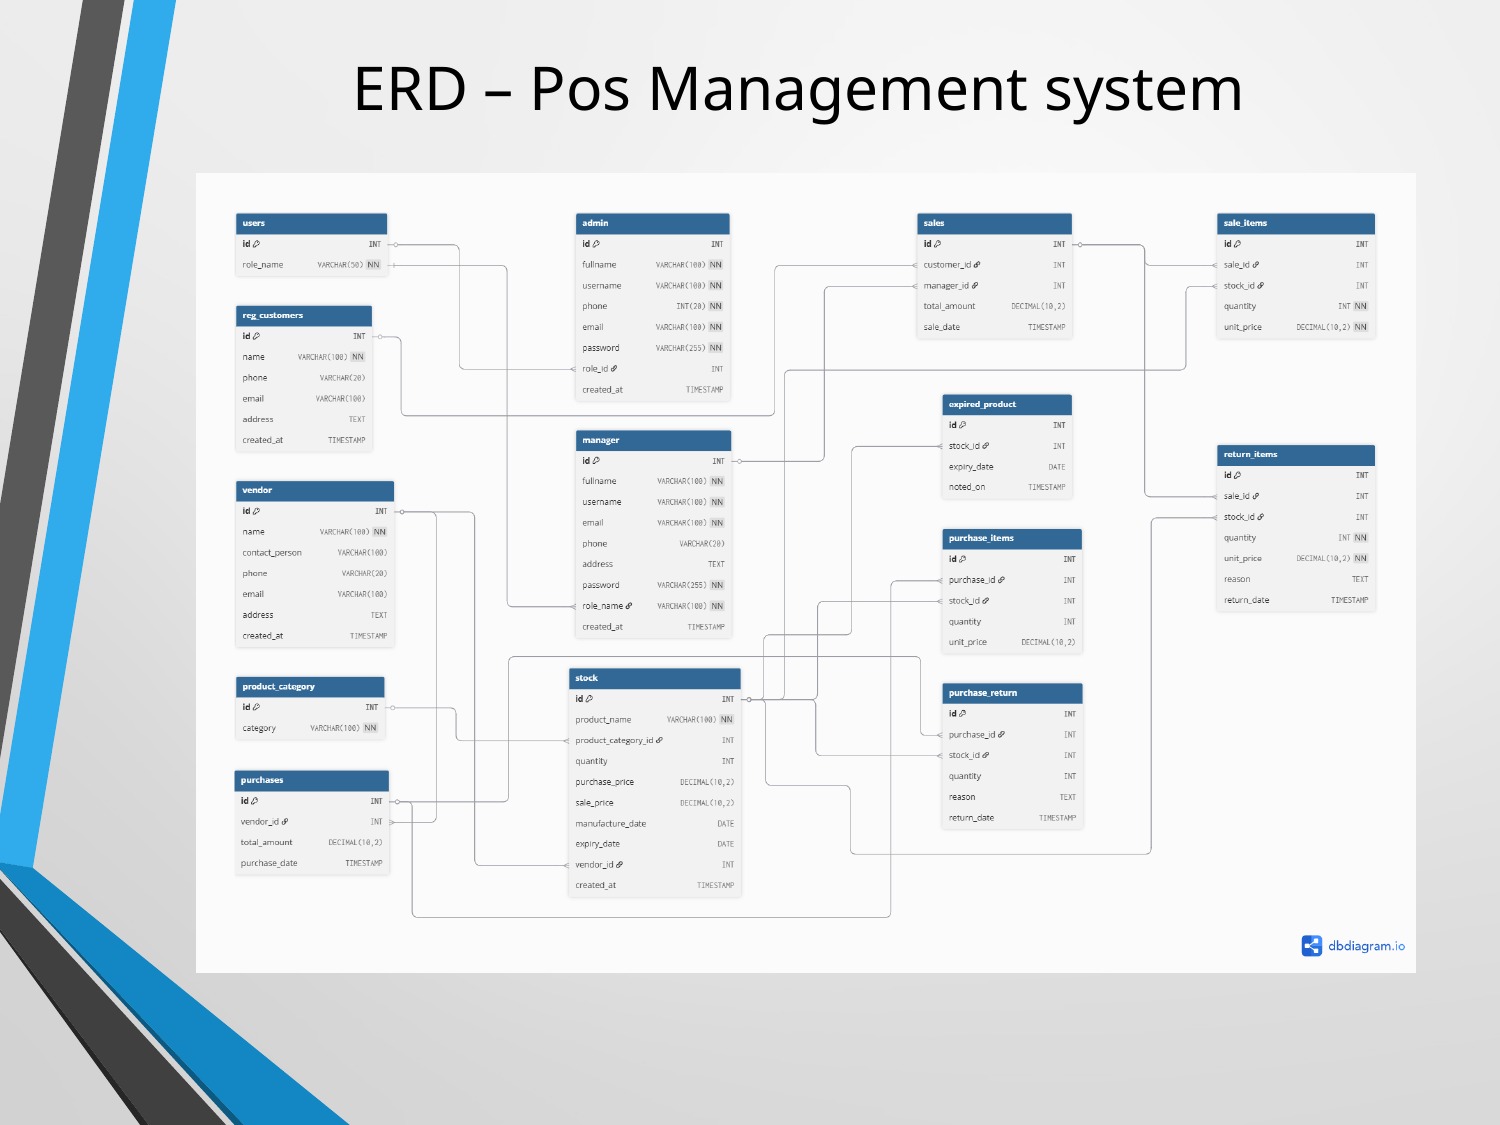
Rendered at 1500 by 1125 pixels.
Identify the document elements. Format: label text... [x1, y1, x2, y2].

title ERD – Pos Management system [175, 0, 1440, 174]
picture [196, 173, 1416, 973]
